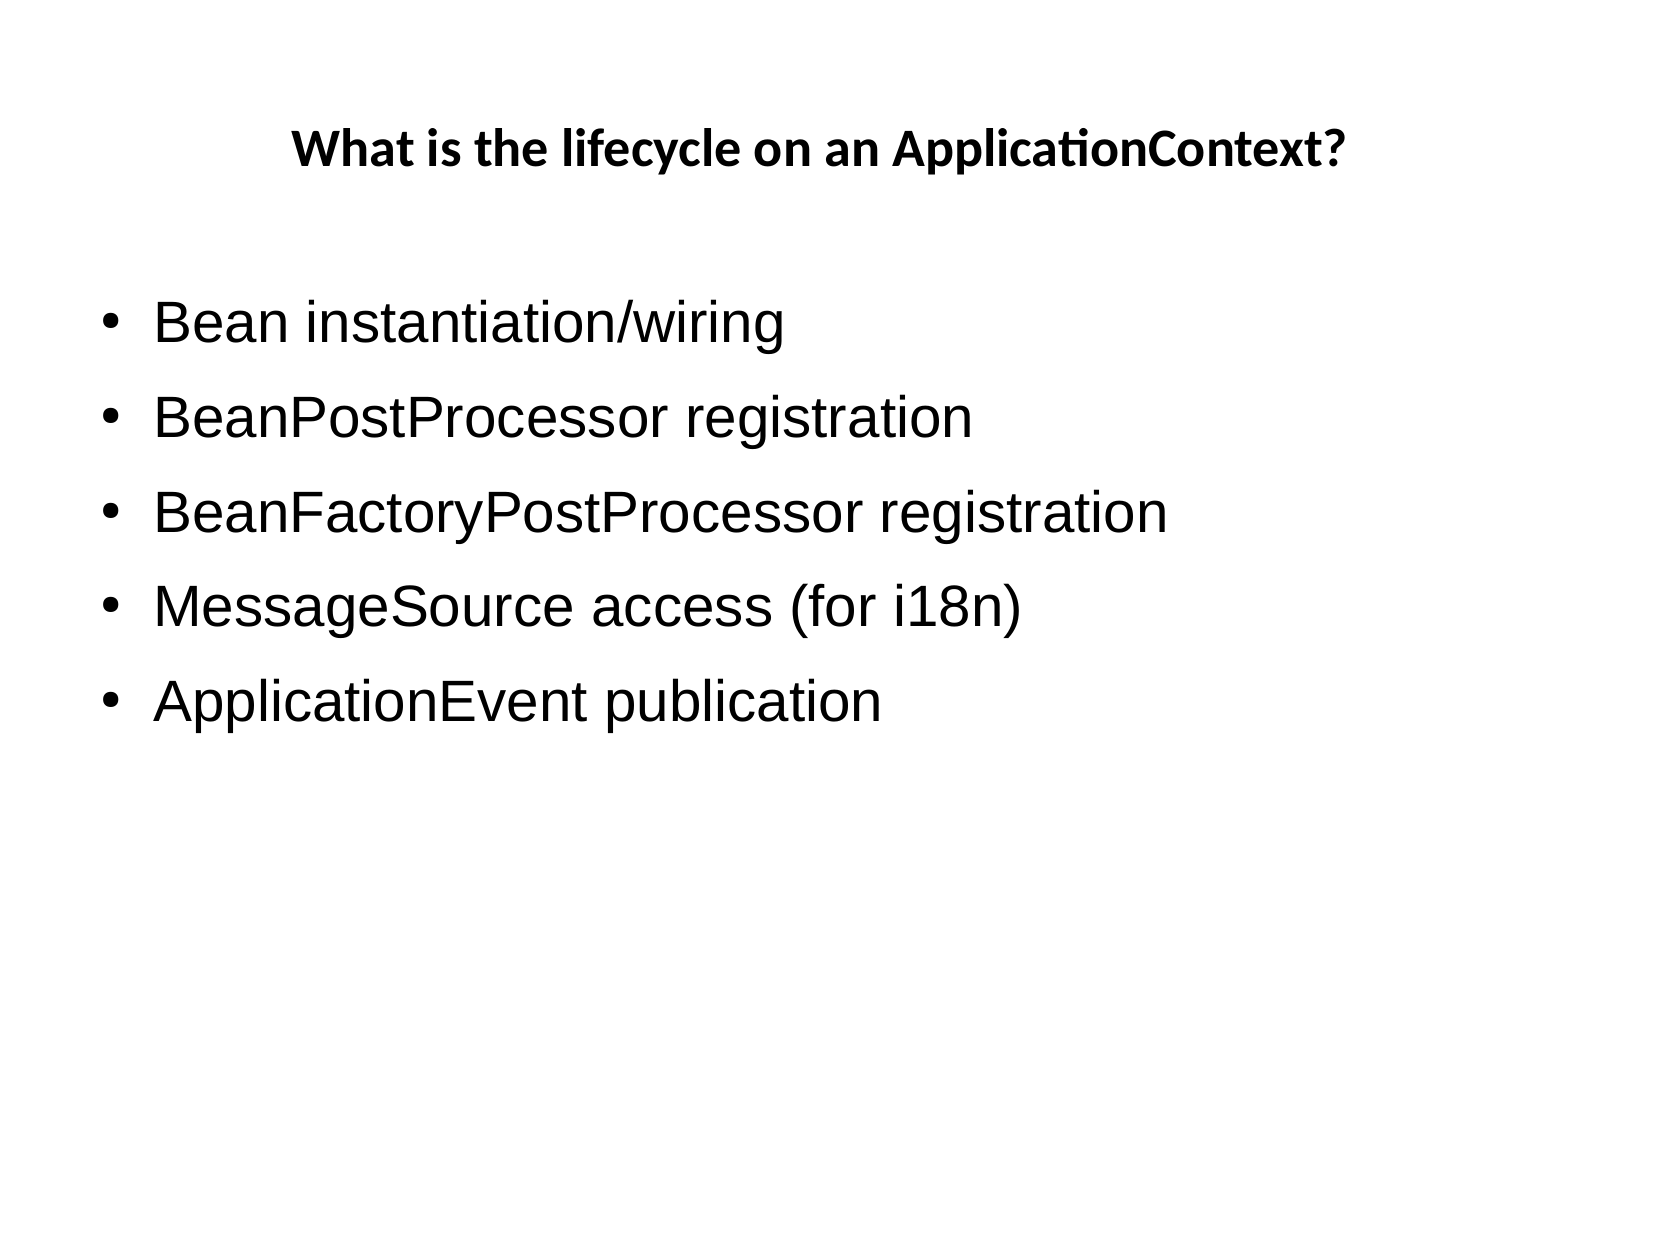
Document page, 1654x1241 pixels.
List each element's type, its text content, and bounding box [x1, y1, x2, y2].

title What is the lifecycle on an ApplicationContext? [82, 49, 1571, 257]
list Bean instantiation/wiring BeanPostProcessor registration BeanFactoryPostProcessor registration MessageSource access (for i18n) ApplicationEvent publication [82, 290, 1571, 1109]
